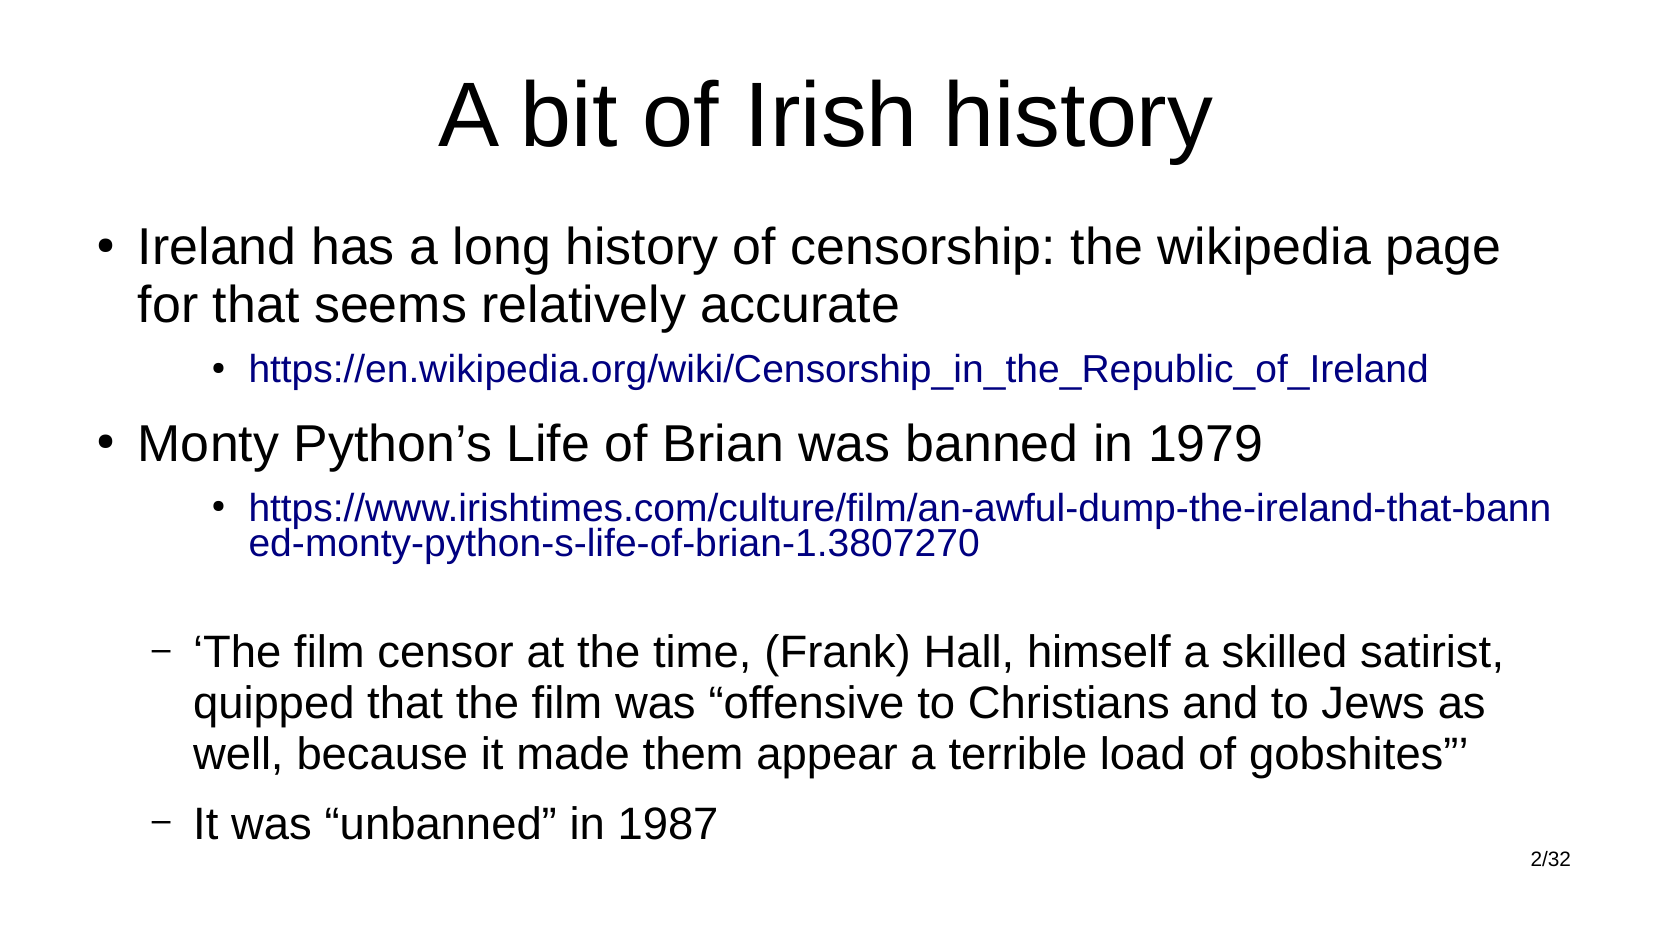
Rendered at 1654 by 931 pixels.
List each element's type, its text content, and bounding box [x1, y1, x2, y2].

list Ireland has a long history of censorship: the wikipedia page for that seems relatively accurate https://en.wikipedia.org/wiki/Censorship_in_the_Republic_of_Ireland Monty Python’s Life of Brian was banned in 1979 https://www.irishtimes.com/culture/film/an-awful-dump-the-ireland-that-banned-monty-python-s-life-of-brian-1.3807270 ‘The film censor at the time, (Frank) Hall, himself a skilled satirist, quipped that the film was “offensive to Christians and to Jews as well, because it made them appear a terrible load of gobshites”’ It was “unbanned” in 1987 [82, 217, 1571, 827]
title A bit of Irish history [82, 37, 1571, 193]
